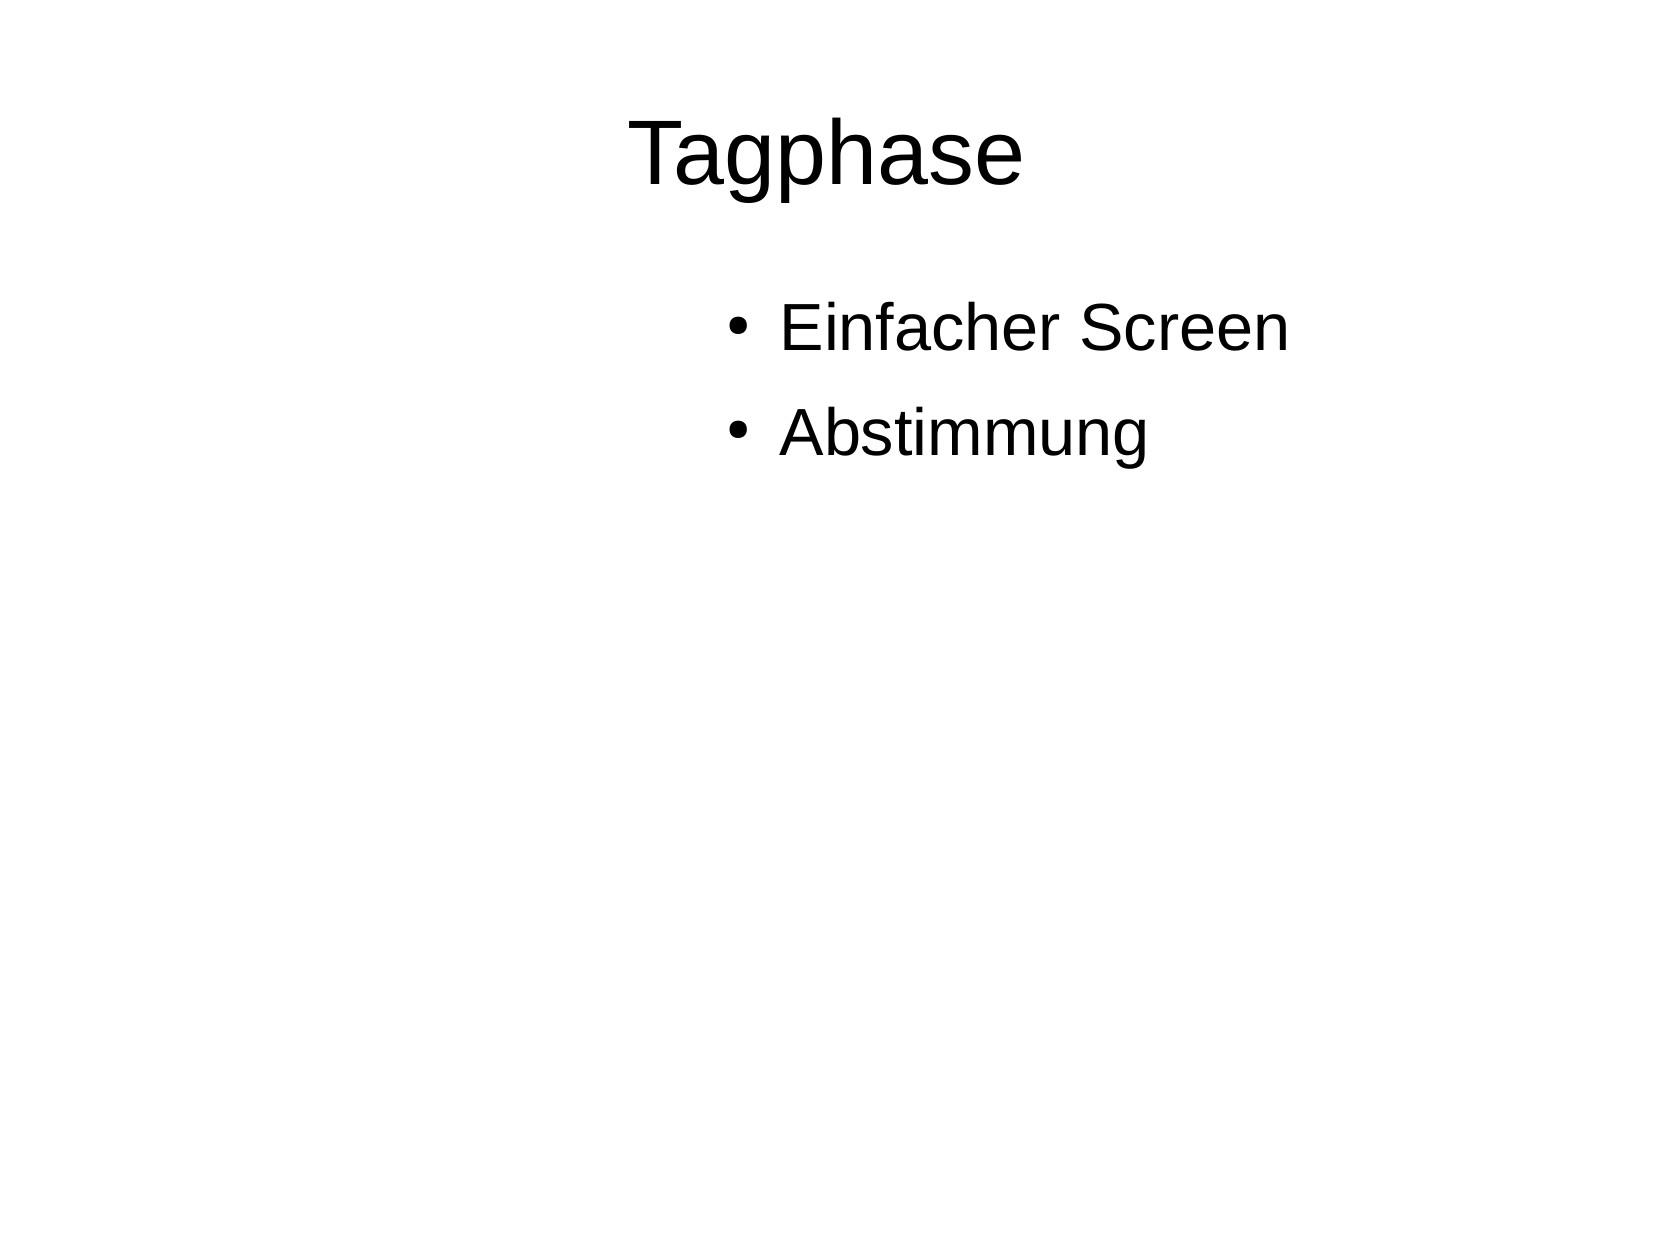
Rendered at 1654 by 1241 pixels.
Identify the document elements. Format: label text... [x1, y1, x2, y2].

title Tagphase [82, 49, 1571, 257]
list Einfacher Screen Abstimmung [708, 290, 1571, 1109]
